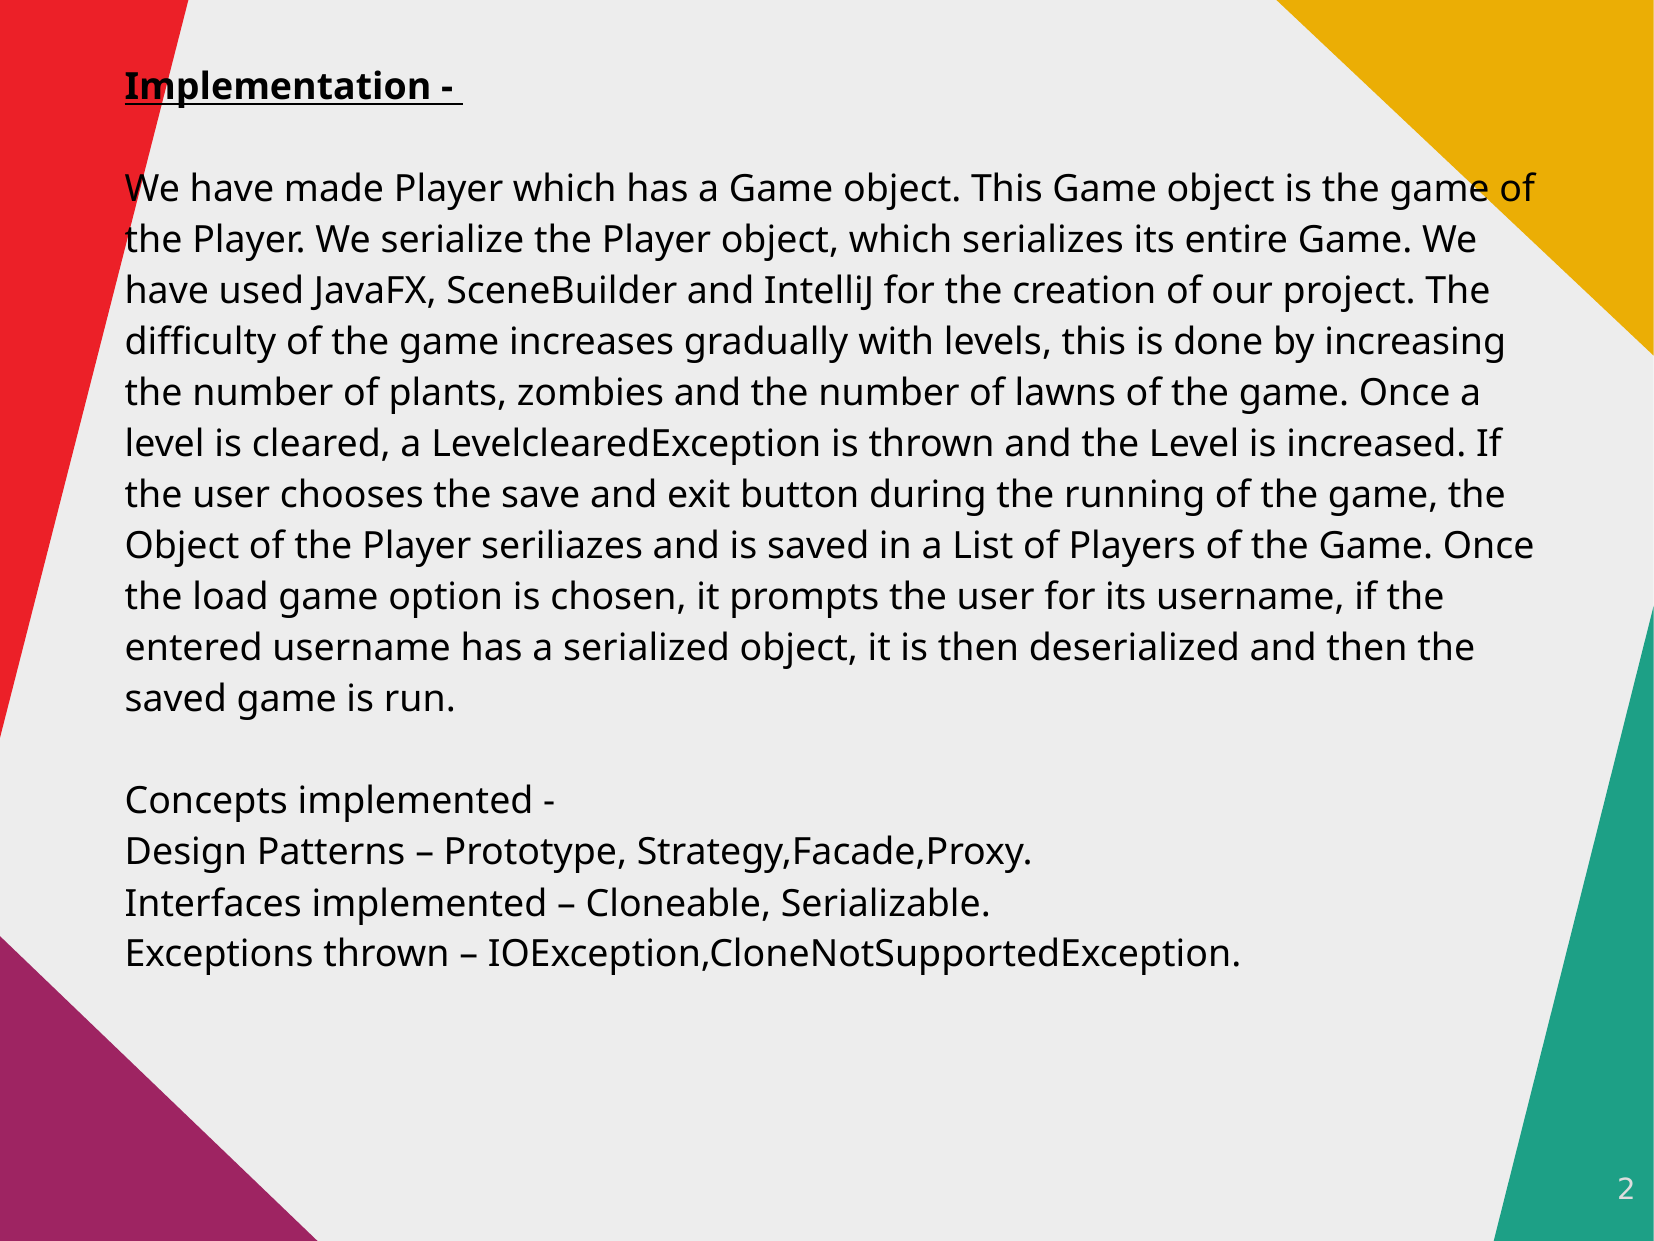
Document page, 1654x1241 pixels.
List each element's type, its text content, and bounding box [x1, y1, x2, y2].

text_box Implementation - We have made Player which has a Game object. This Game object is the game of the Player. We serialize the Player object, which serializes its entire Game. We have used JavaFX, SceneBuilder and IntelliJ for the creation of our project. The difficulty of the game increases gradually with levels, this is done by increasing the number of plants, zombies and the number of lawns of the game. Once a level is cleared, a LevelclearedException is thrown and the Level is increased. If the user chooses the save and exit button during the running of the game, the Object of the Player seriliazes and is saved in a List of Players of the Game. Once the load game option is chosen, it prompts the user for its username, if the entered username has a serialized object, it is then deserialized and then the saved game is run. Concepts implemented - Design Patterns – Prototype, Strategy,Facade,Proxy. Interfaces implemented – Cloneable, Serializable. Exceptions thrown – IOException,CloneNotSupportedException. [109, 52, 1563, 1139]
